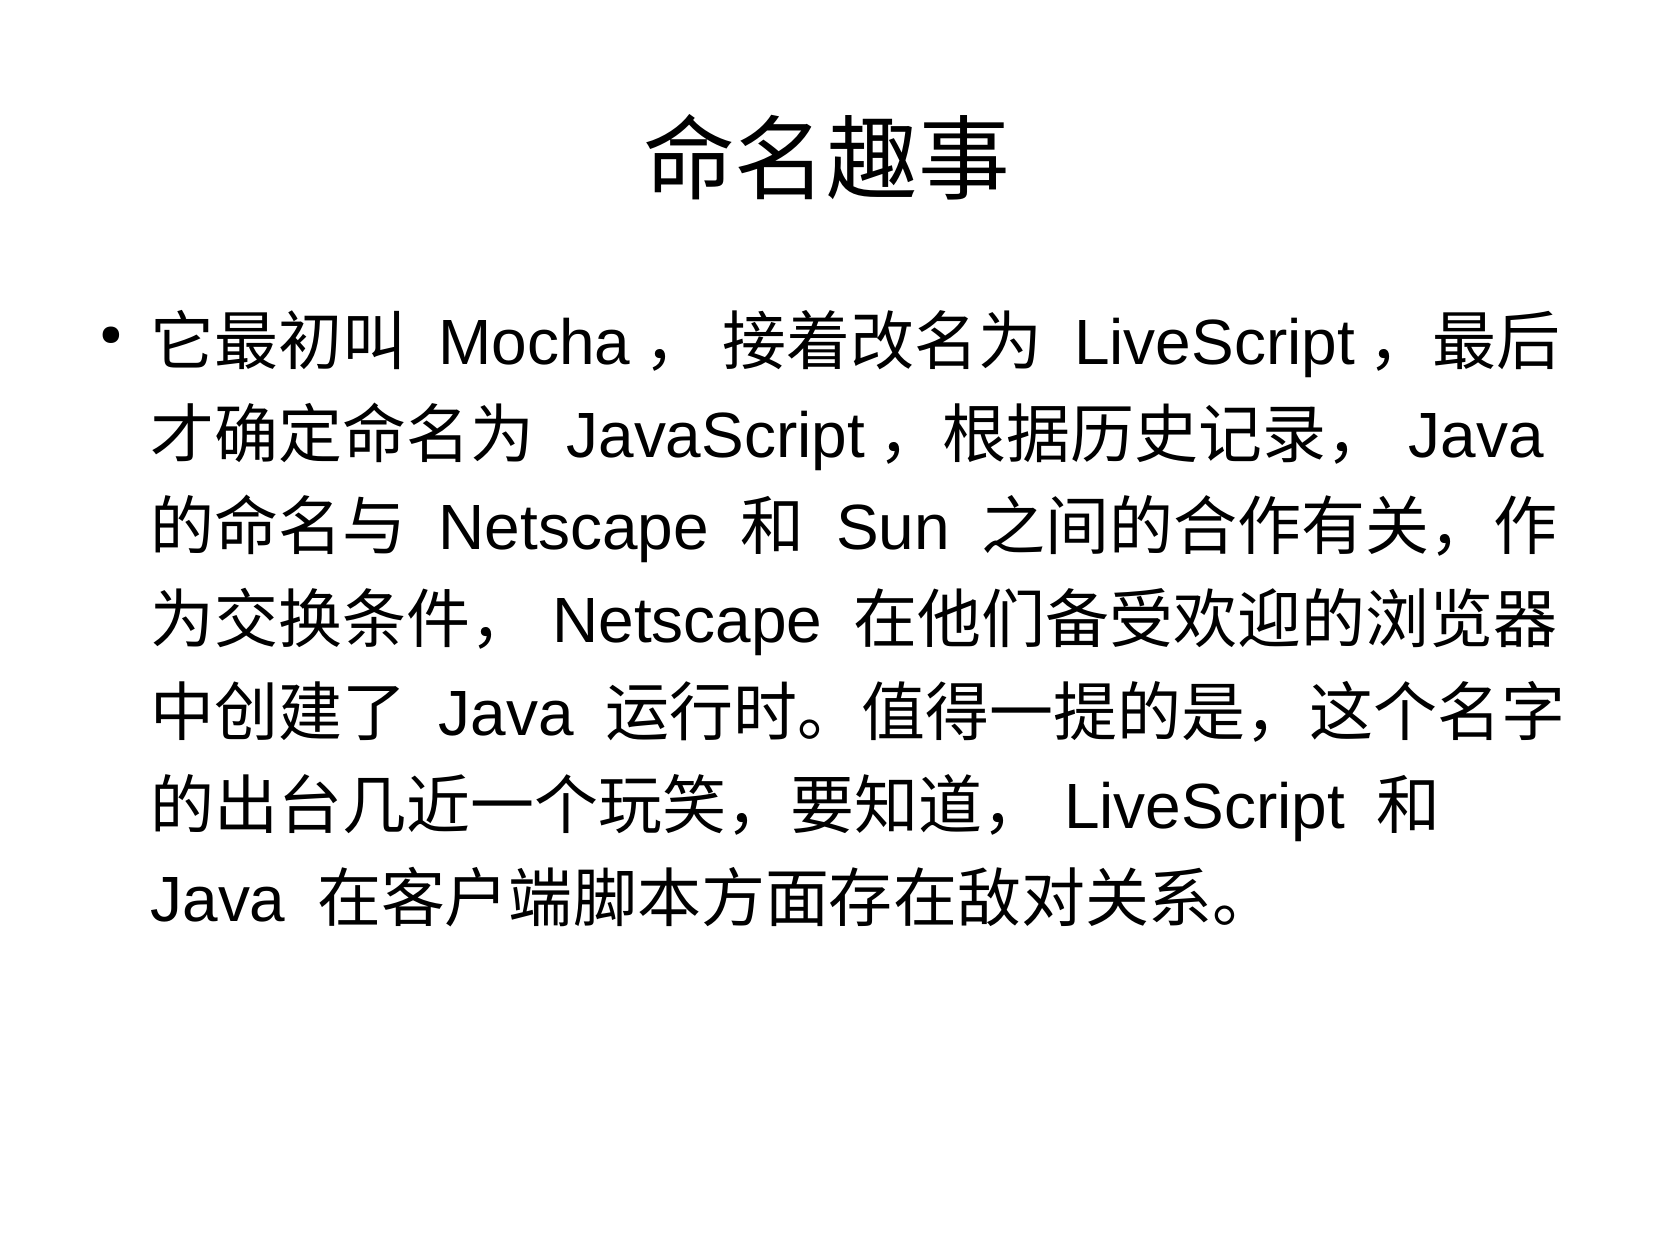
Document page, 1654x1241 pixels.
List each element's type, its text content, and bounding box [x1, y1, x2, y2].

list 它最初叫 Mocha， 接着改名为 LiveScript，最后才确定命名为 JavaScript，根据历史记录，Java 的命名与 Netscape 和 Sun 之间的合作有关，作为交换条件，Netscape 在他们备受欢迎的浏览器中创建了 Java 运行时。值得一提的是，这个名字的出台几近一个玩笑，要知道，LiveScript 和 Java 在客户端脚本方面存在敌对关系。 [82, 290, 1571, 1010]
title 命名趣事 [82, 49, 1571, 257]
